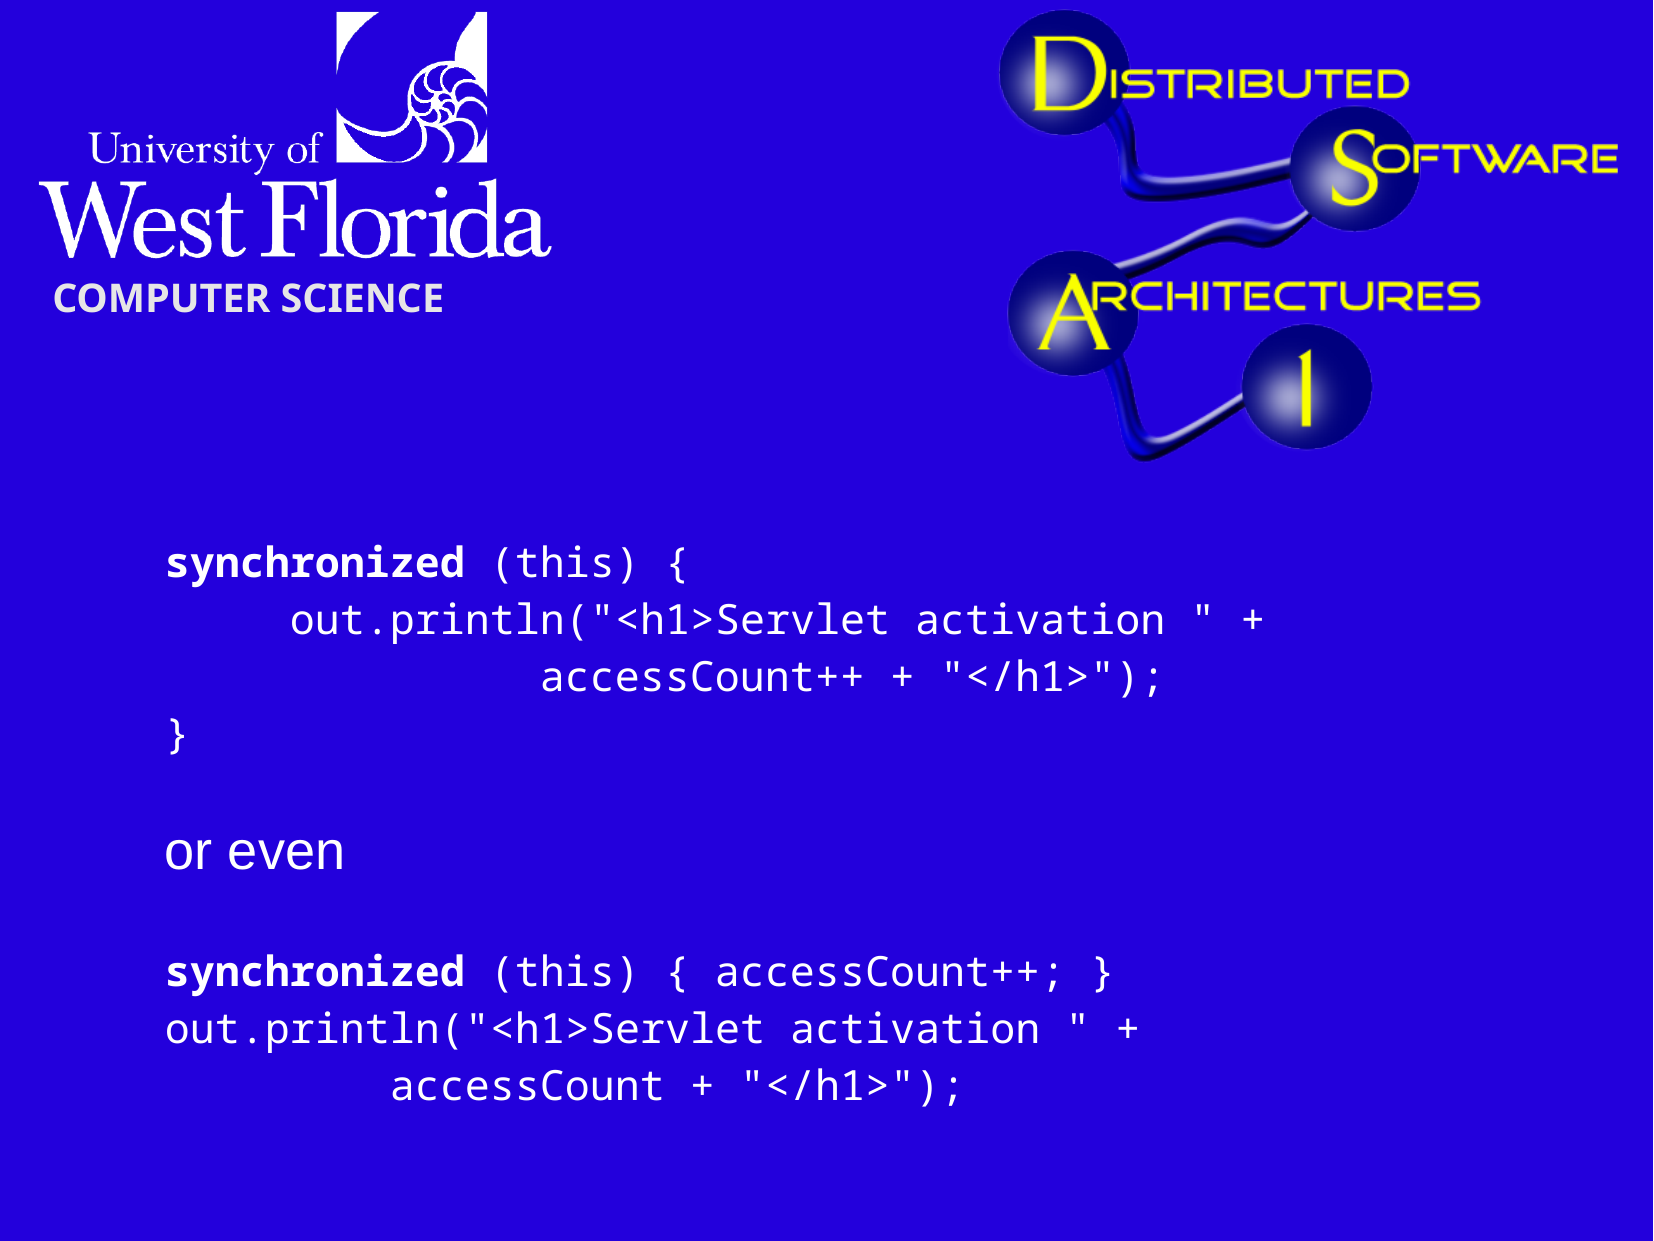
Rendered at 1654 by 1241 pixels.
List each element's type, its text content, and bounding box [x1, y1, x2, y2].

picture [910, 0, 1653, 506]
text_box synchronized (this) { out.println("<h1>Servlet activation " + accessCount++ + "</h1>"); } or even synchronized (this) { accessCount++; } out.println("<h1>Servlet activation " + accessCount + "</h1>"); [150, 525, 1388, 1170]
picture [37, 0, 559, 262]
text_box COMPUTER SCIENCE [37, 262, 563, 334]
